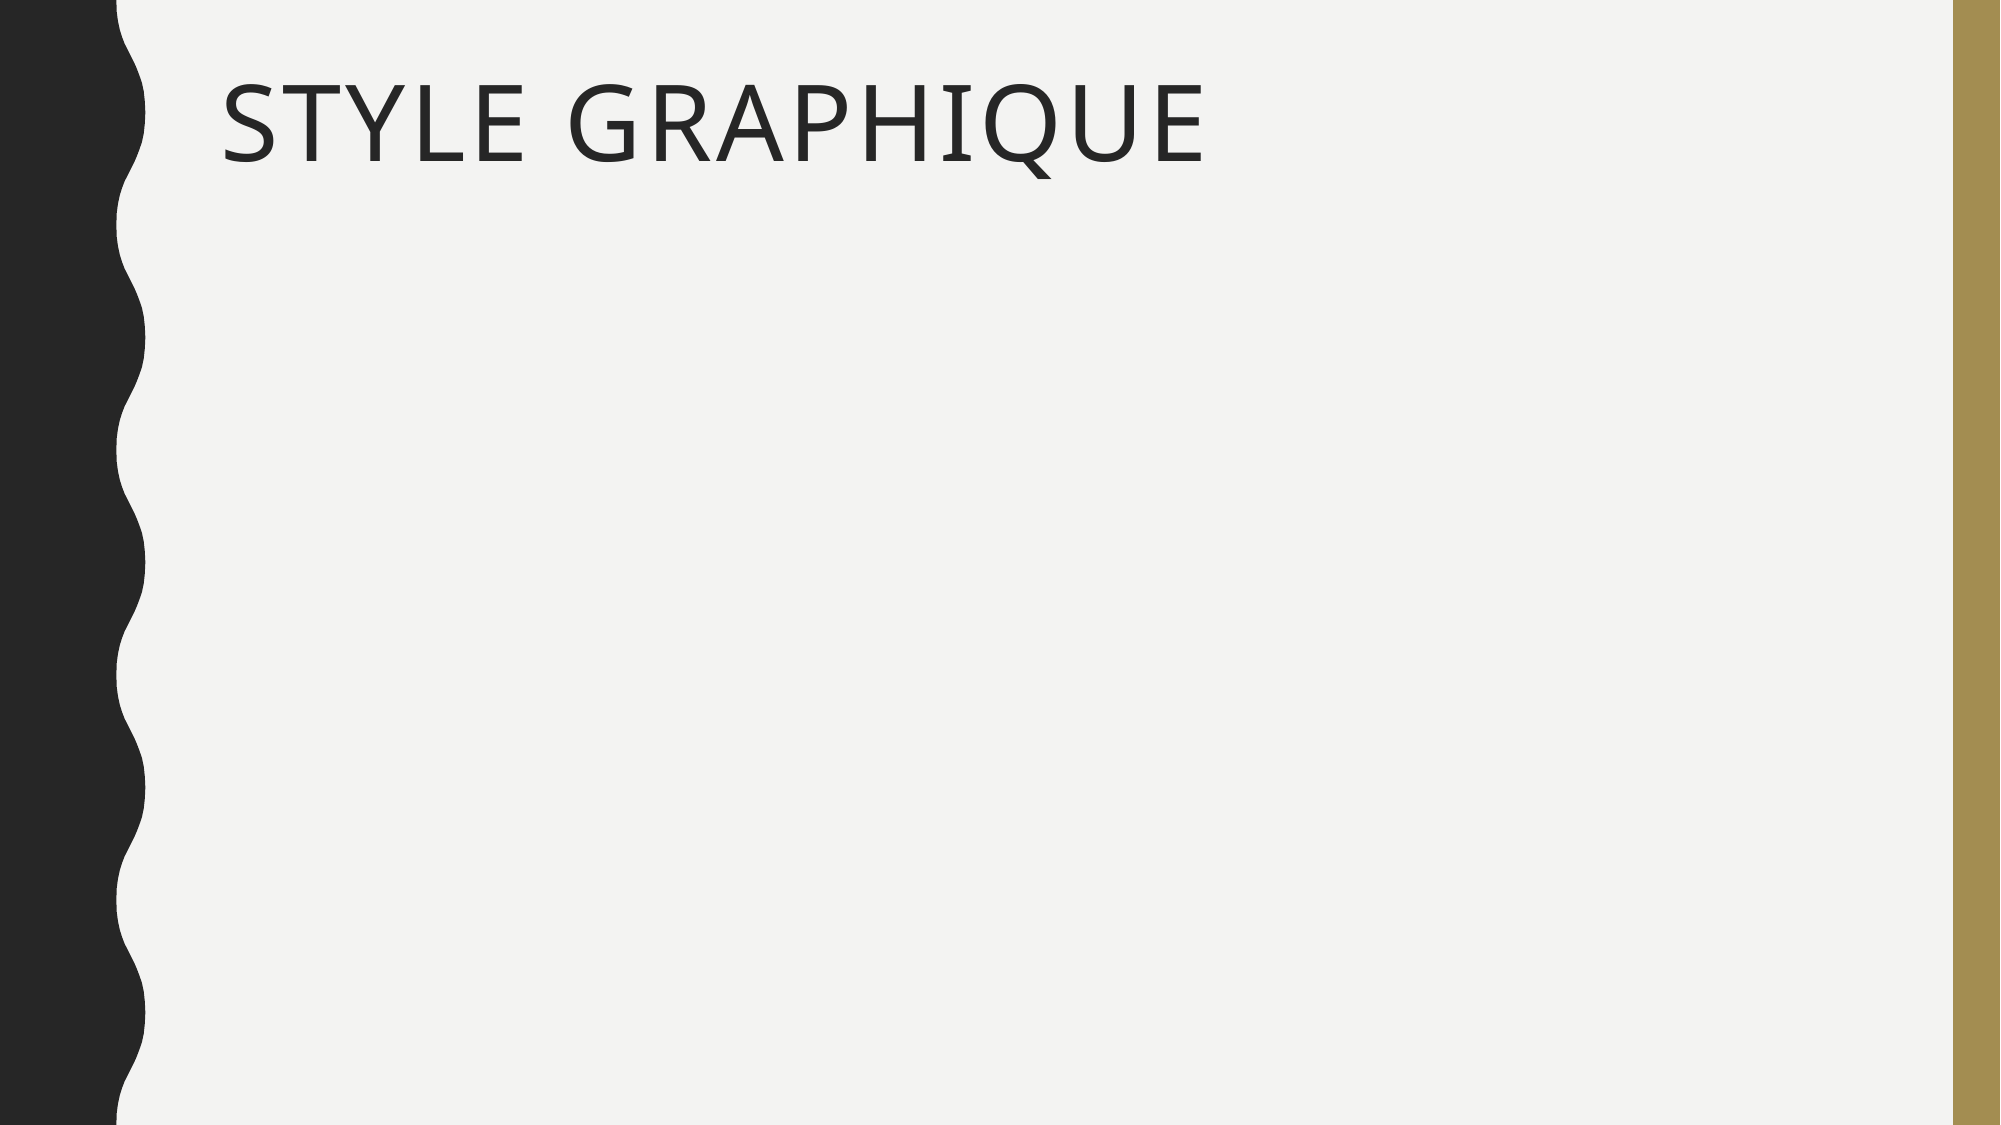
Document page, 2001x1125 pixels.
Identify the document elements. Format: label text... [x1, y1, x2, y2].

title Style graphique [205, 62, 1876, 308]
